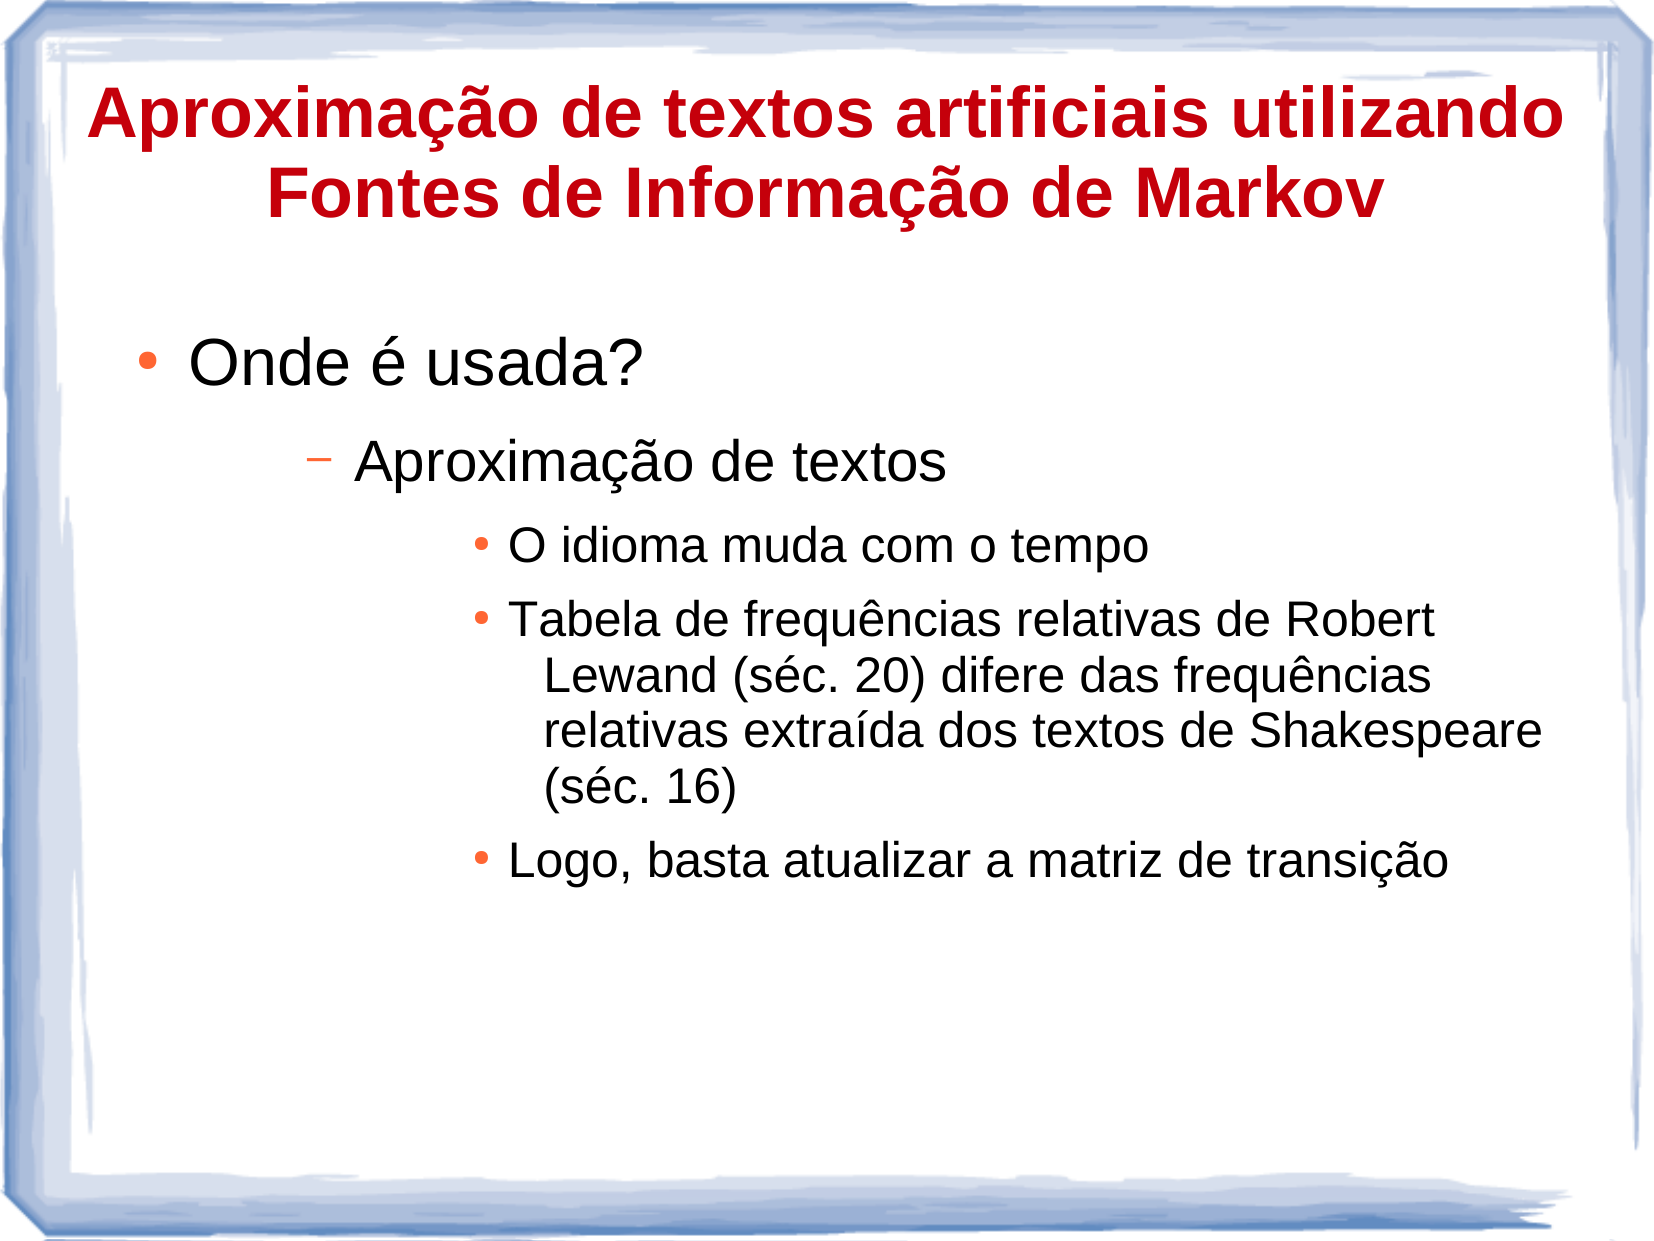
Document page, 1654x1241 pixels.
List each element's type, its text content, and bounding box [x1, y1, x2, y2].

title Aproximação de textos artificiais utilizando Fontes de Informação de Markov [82, 49, 1571, 257]
list Onde é usada? Aproximação de textos O idioma muda com o tempo Tabela de frequências relativas de Robert Lewand (séc. 20) difere das frequências relativas extraída dos textos de Shakespeare (séc. 16) Logo, basta atualizar a matriz de transição [118, 324, 1571, 1045]
picture [0, 0, 1654, 1241]
